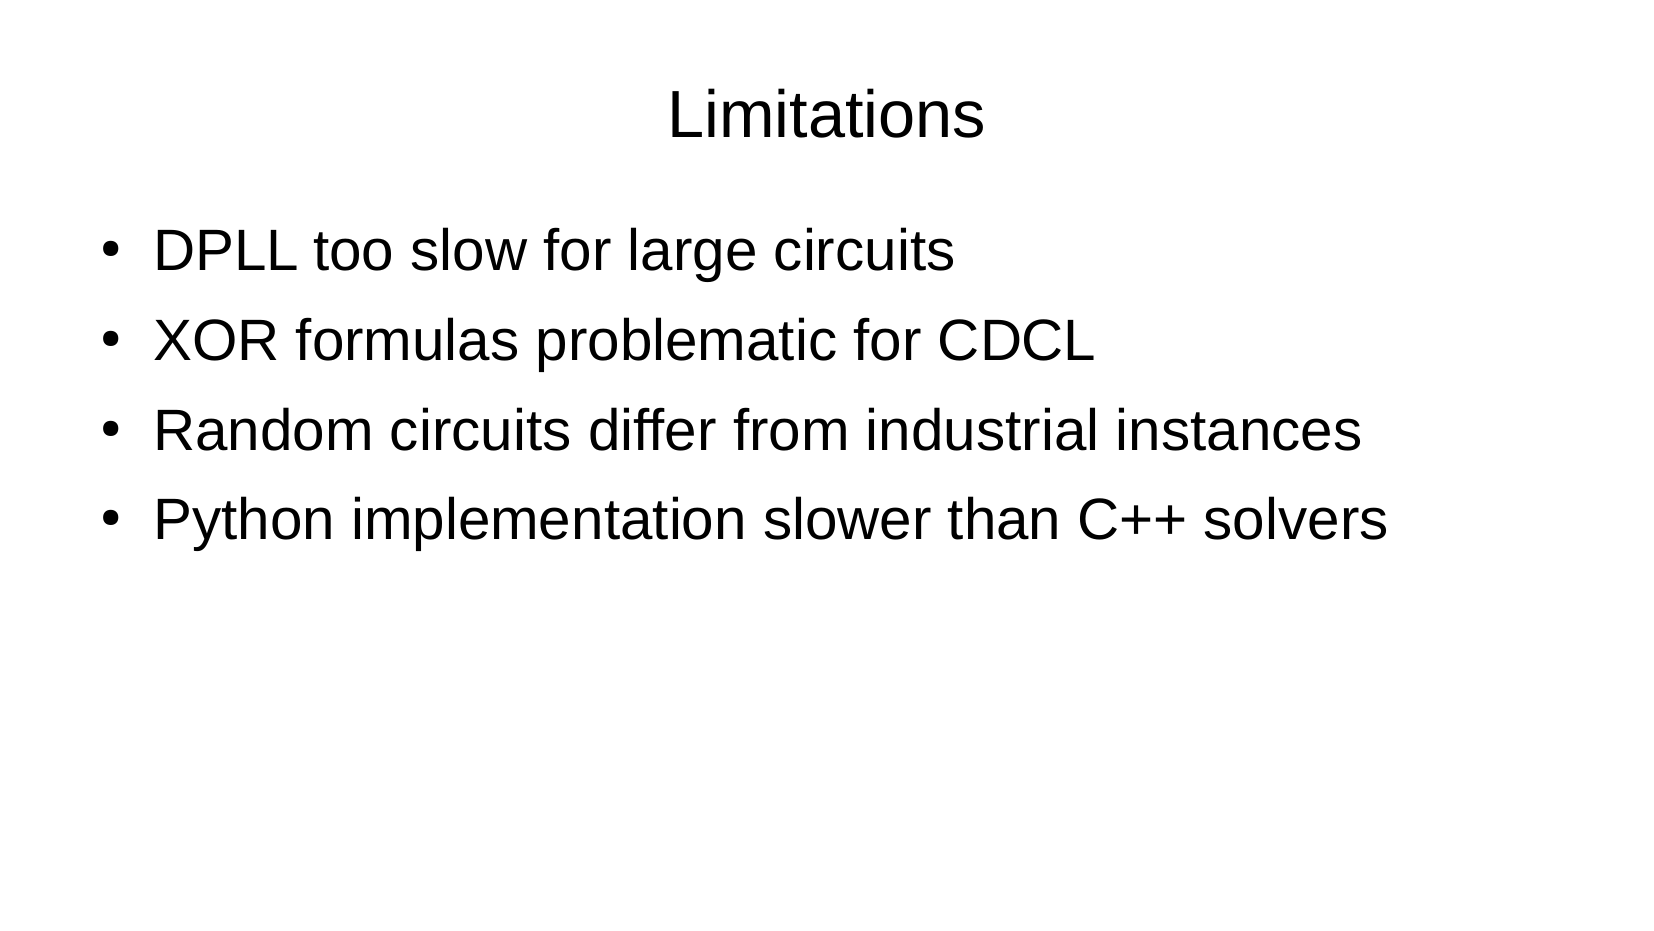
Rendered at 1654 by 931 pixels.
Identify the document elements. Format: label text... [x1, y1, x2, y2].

list DPLL too slow for large circuits XOR formulas problematic for CDCL Random circuits differ from industrial instances Python implementation slower than C++ solvers [82, 217, 1571, 758]
title Limitations [82, 37, 1571, 193]
